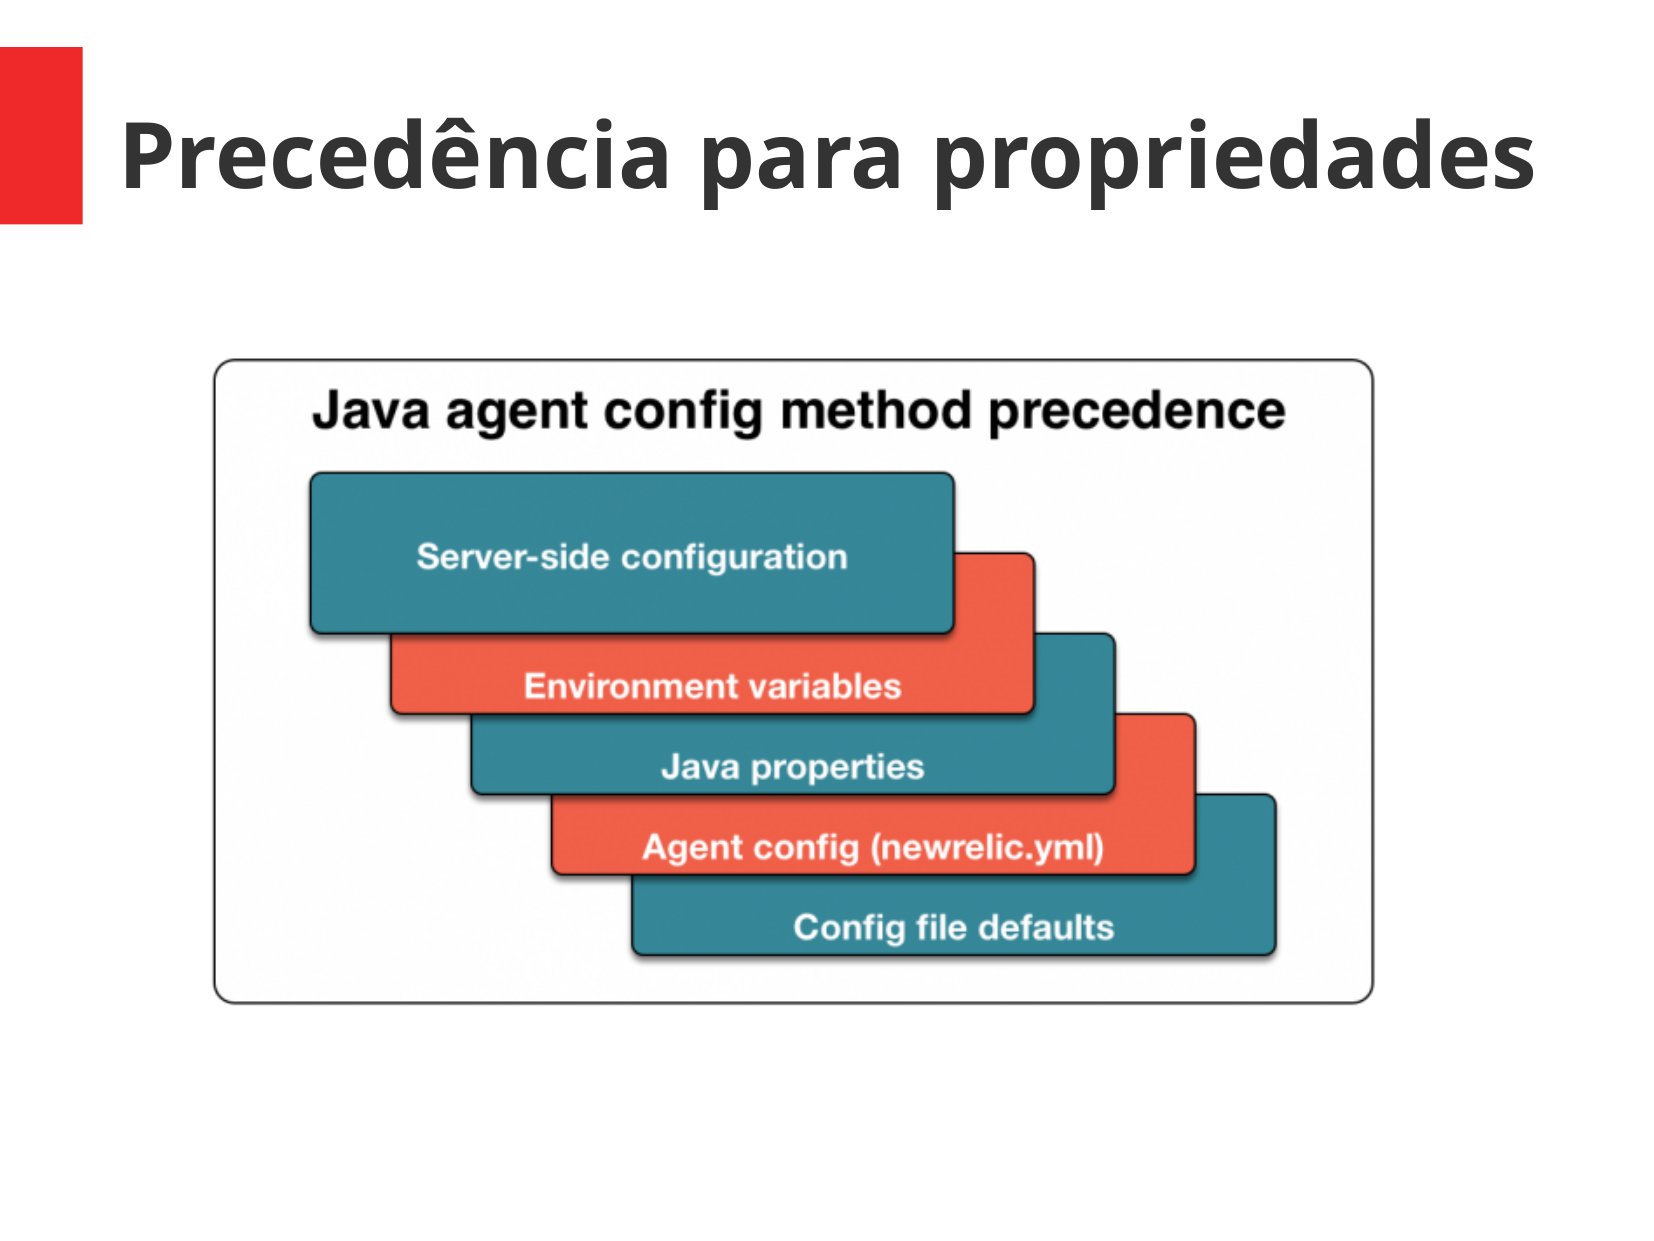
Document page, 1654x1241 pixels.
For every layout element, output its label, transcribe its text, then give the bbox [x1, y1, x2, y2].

title Precedência para propriedades [118, 45, 1571, 260]
picture [188, 338, 1410, 1028]
